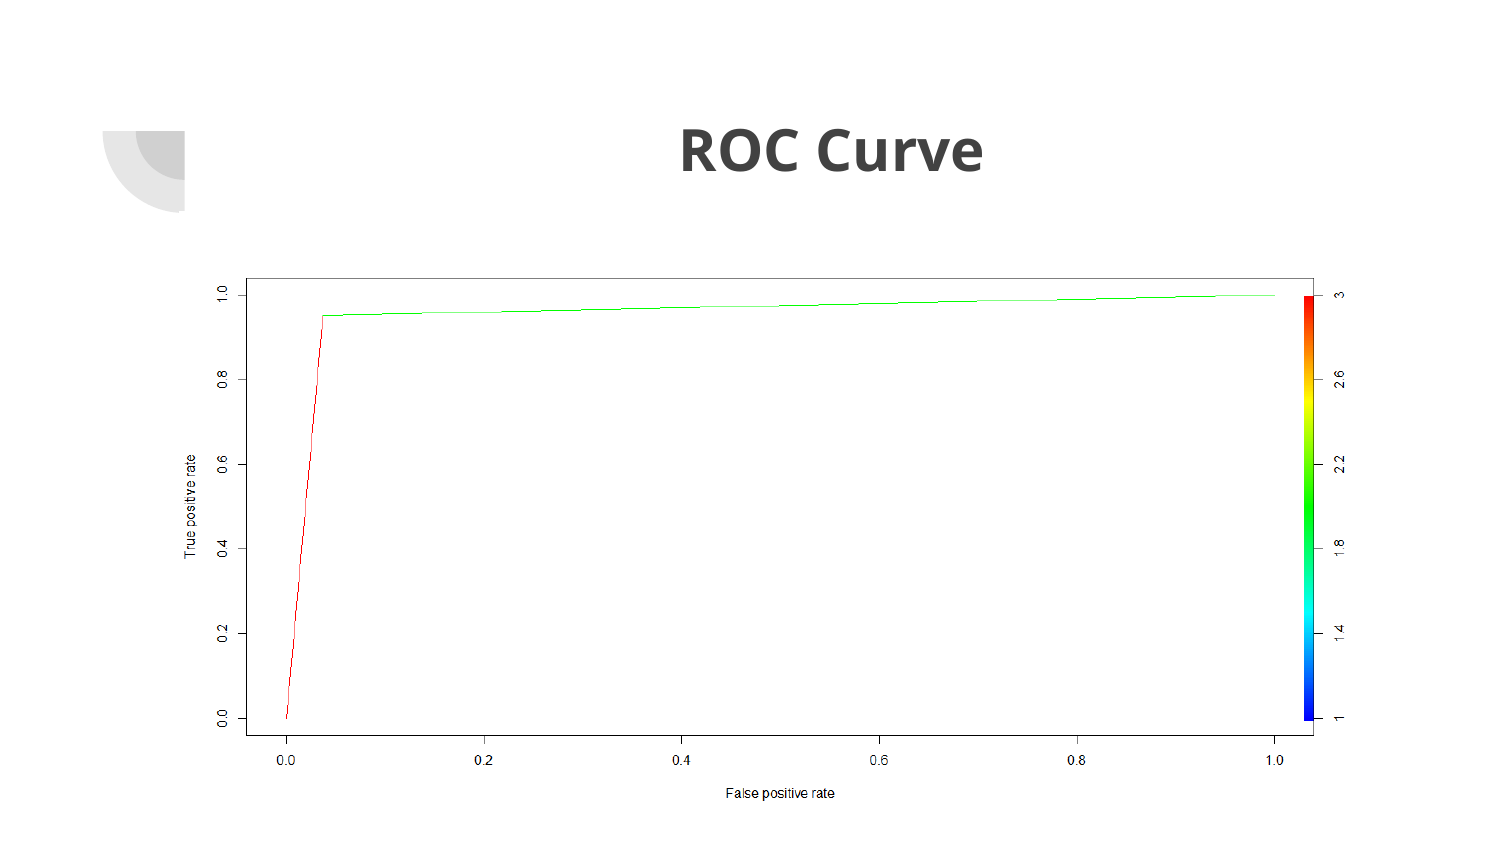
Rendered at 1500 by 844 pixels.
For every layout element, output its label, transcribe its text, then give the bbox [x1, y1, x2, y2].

title ROC Curve [213, 98, 1368, 263]
picture [179, 211, 1348, 818]
